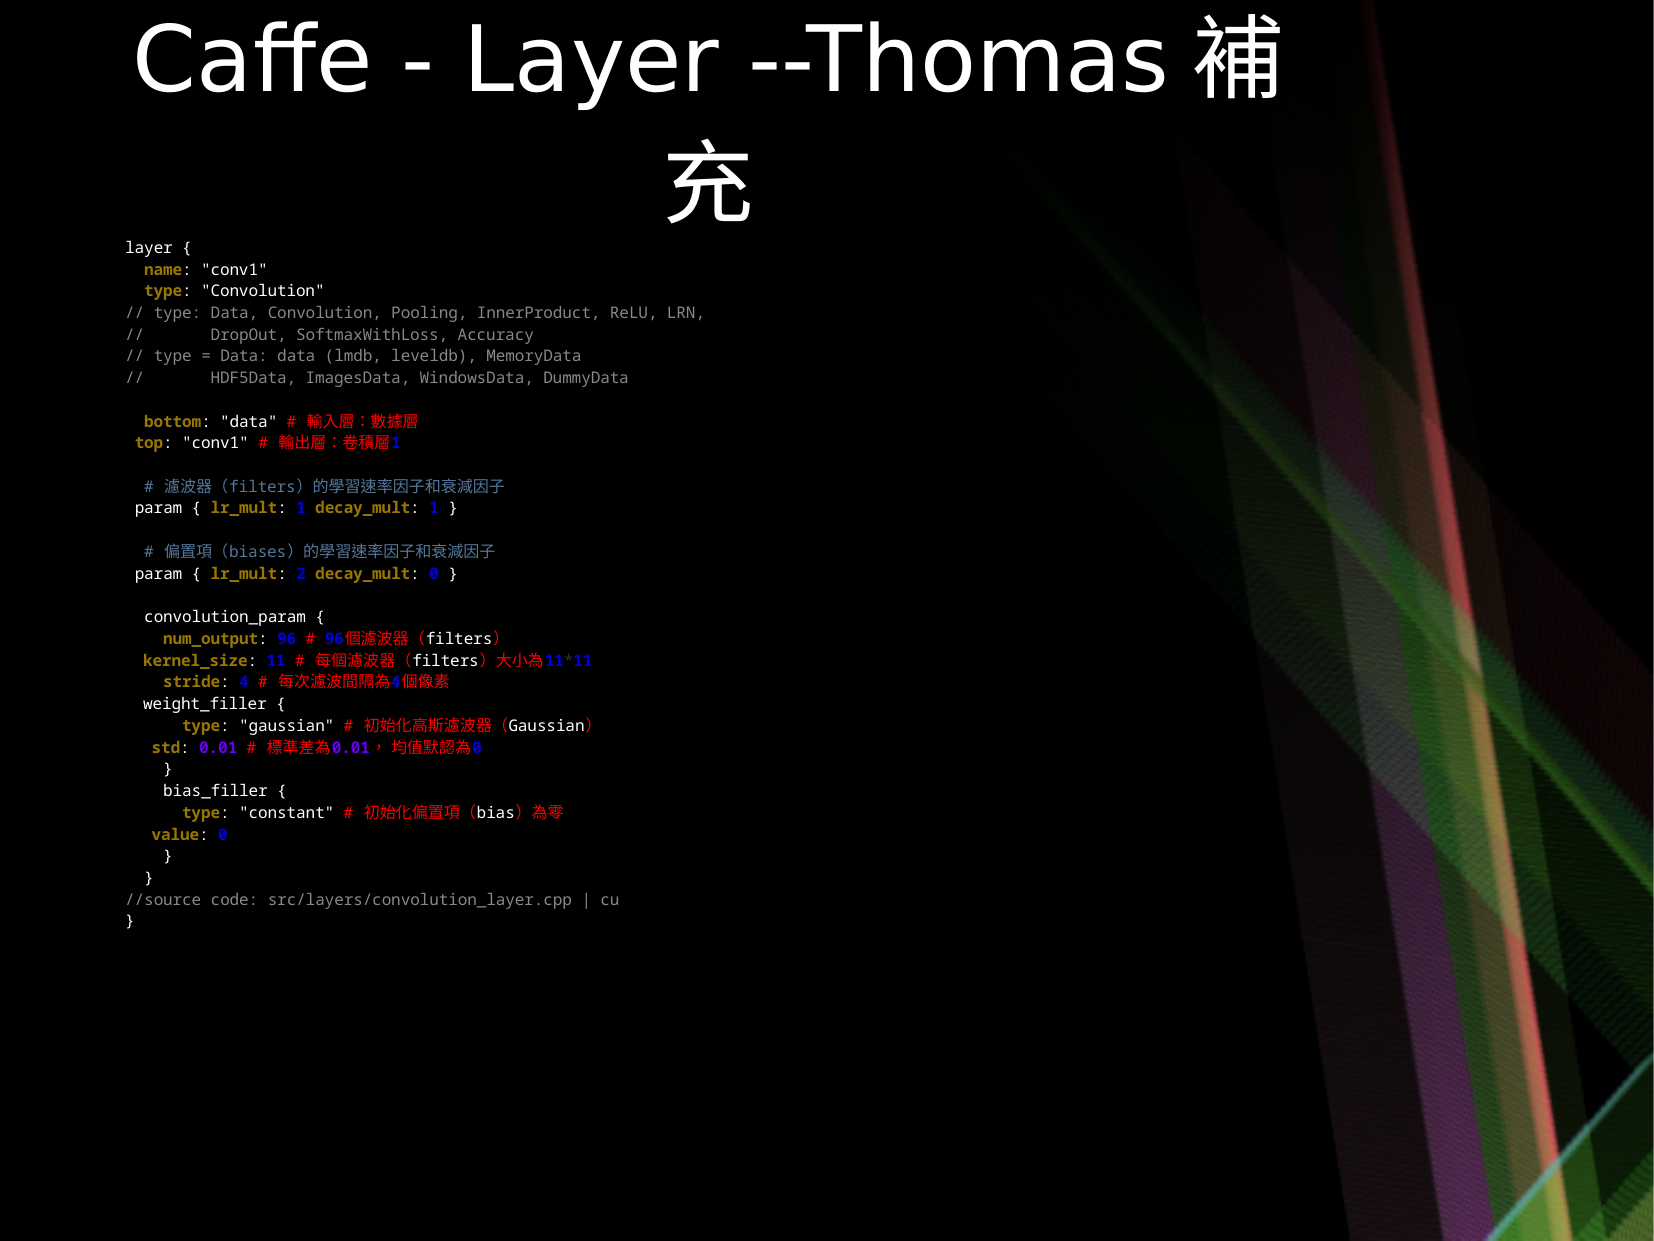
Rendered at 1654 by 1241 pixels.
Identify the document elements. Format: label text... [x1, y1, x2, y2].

title Caffe - Layer --Thomas補充 [118, 29, 1300, 207]
list layer { name: "conv1" type: "Convolution" // type: Data, Convolution, Pooling, InnerProduct, ReLU, LRN, // DropOut, SoftmaxWithLoss, Accuracy // type = Data: data (lmdb, leveldb), MemoryData // HDF5Data, ImagesData, WindowsData, DummyData bottom: "data" # 輸入層：數據層 top: "conv1" # 輸出層：卷積層1 # 濾波器（filters）的學習速率因子和衰減因子 param { lr_mult: 1 decay_mult: 1 } # 偏置項（biases）的學習速率因子和衰減因子 param { lr_mult: 2 decay_mult: 0 } convolution_param { num_output: 96 # 96個濾波器（filters） kernel_size: 11 # 每個濾波器（filters）大小為11*11 stride: 4 # 每次濾波間隔為4個像素 weight_filler { type: "gaussian" # 初始化高斯濾波器（Gaussian） std: 0.01 # 標準差為0.01， 均值默認為0 } bias_filler { type: "constant" # 初始化偏置項（bias）為零 value: 0 } } //source code: src/layers/convolution_layer.cpp | cu } [118, 236, 1418, 945]
picture [0, 0, 1654, 1241]
